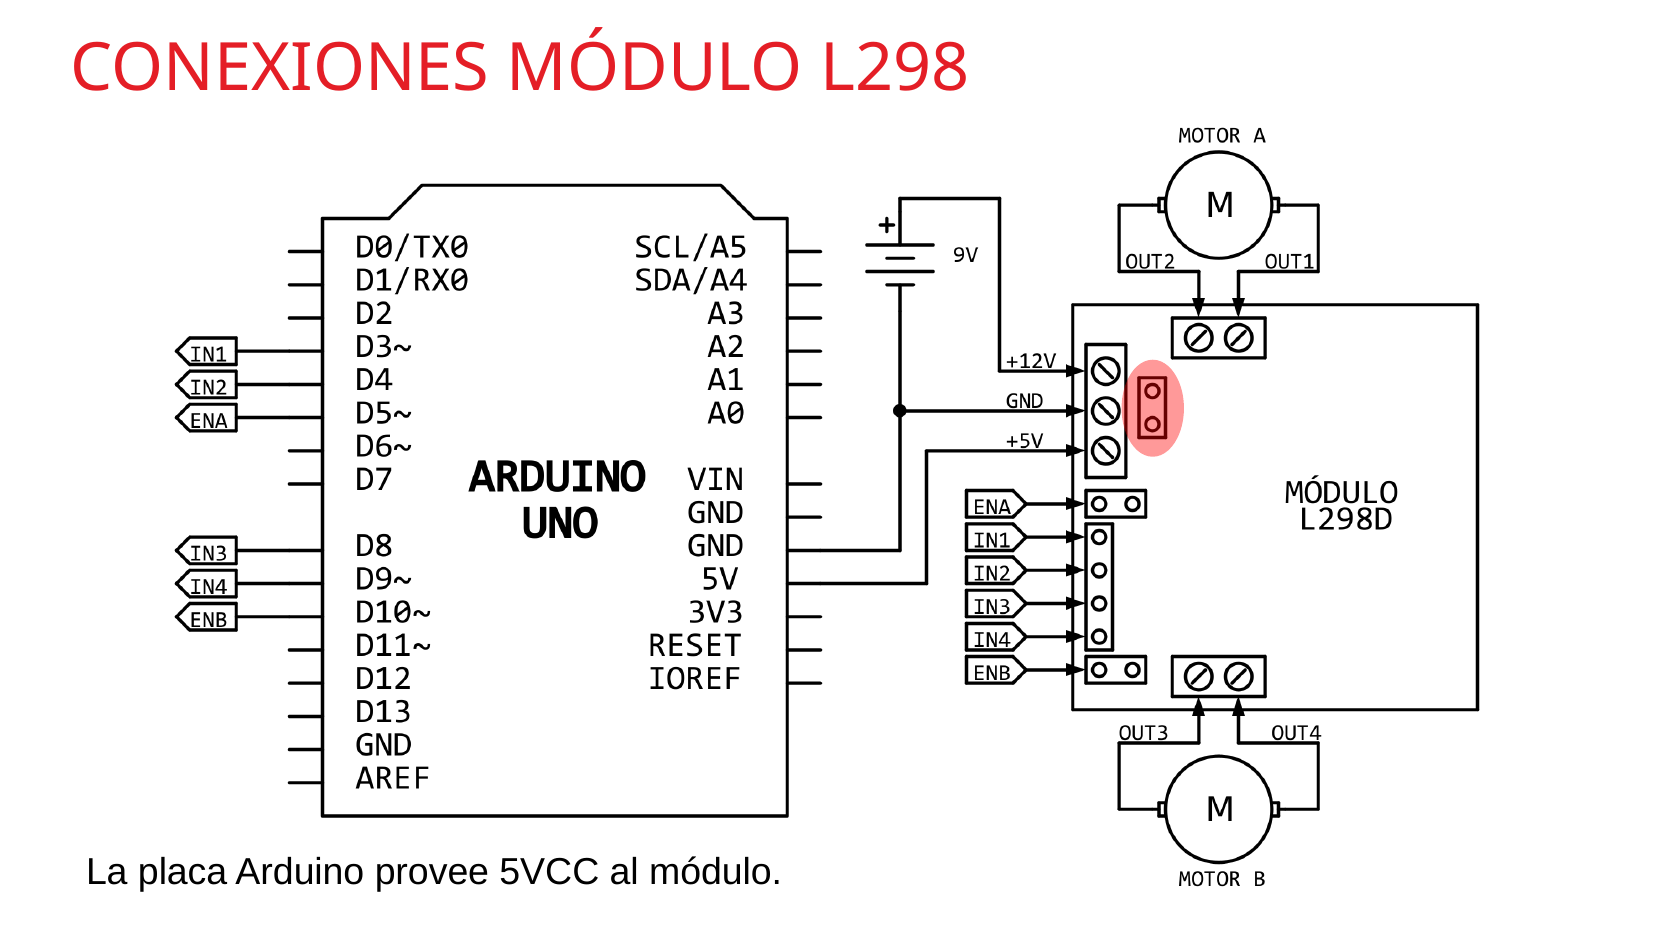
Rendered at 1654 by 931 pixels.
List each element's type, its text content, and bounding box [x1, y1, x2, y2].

picture [156, 105, 1497, 915]
text_box La placa Arduino provee 5VCC al módulo. [71, 843, 798, 901]
text_box [1121, 359, 1184, 457]
title CONEXIONES MÓDULO L298 [70, 11, 1347, 118]
